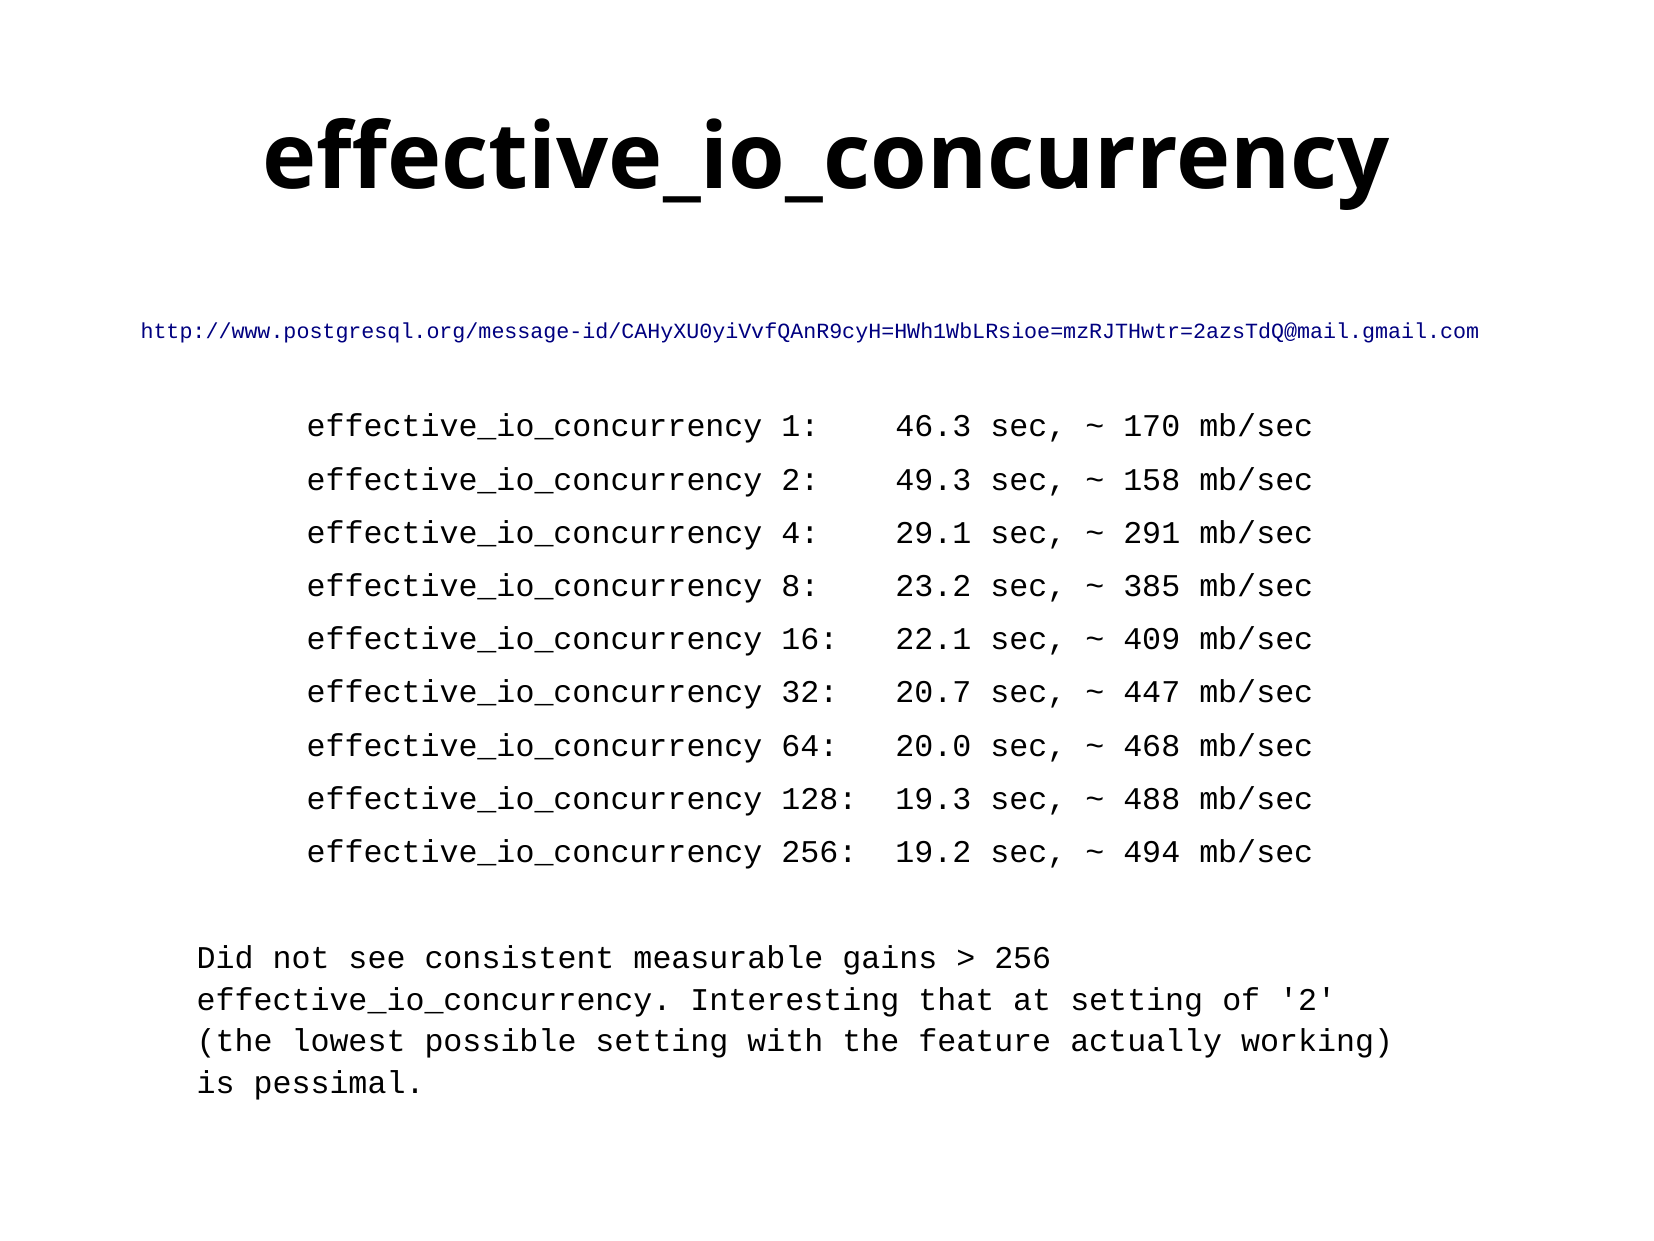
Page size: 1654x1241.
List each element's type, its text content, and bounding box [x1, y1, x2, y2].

title effective_io_concurrency [82, 49, 1571, 257]
list http://www.postgresql.org/message-id/CAHyXU0yiVvfQAnR9cyH=HWh1WbLRsioe=mzRJTHwtr=2azsTdQ@mail.gmail.com effective_io_concurrency 1: 46.3 sec, ~ 170 mb/sec effective_io_concurrency 2: 49.3 sec, ~ 158 mb/sec effective_io_concurrency 4: 29.1 sec, ~ 291 mb/sec effective_io_concurrency 8: 23.2 sec, ~ 385 mb/sec effective_io_concurrency 16: 22.1 sec, ~ 409 mb/sec effective_io_concurrency 32: 20.7 sec, ~ 447 mb/sec effective_io_concurrency 64: 20.0 sec, ~ 468 mb/sec effective_io_concurrency 128: 19.3 sec, ~ 488 mb/sec effective_io_concurrency 256: 19.2 sec, ~ 494 mb/sec Did not see consistent measurable gains > 256 effective_io_concurrency. Interesting that at setting of '2' (the lowest possible setting with the feature actually working) is pessimal. [82, 290, 1538, 1111]
